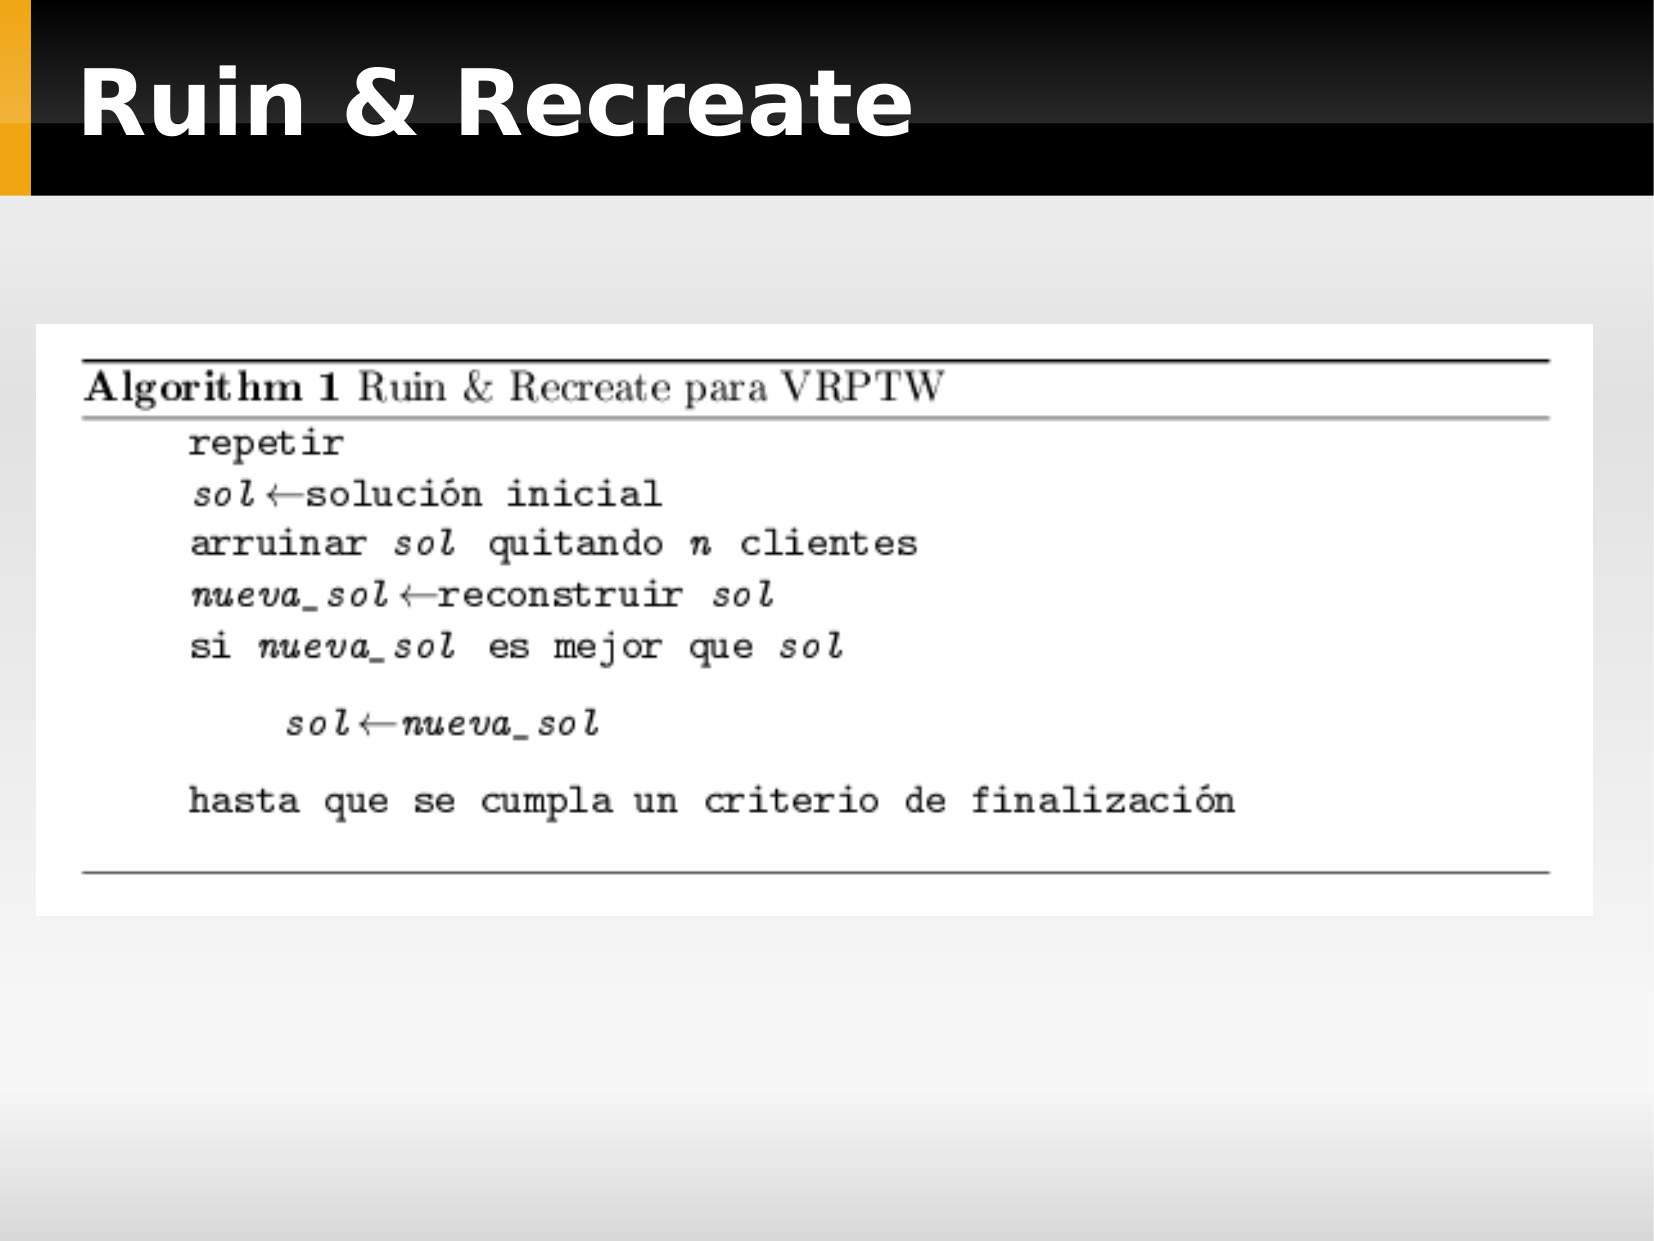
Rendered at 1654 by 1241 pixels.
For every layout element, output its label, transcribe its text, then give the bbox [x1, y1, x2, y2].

title Ruin & Recreate [76, 7, 1565, 200]
picture [0, 0, 1654, 1241]
